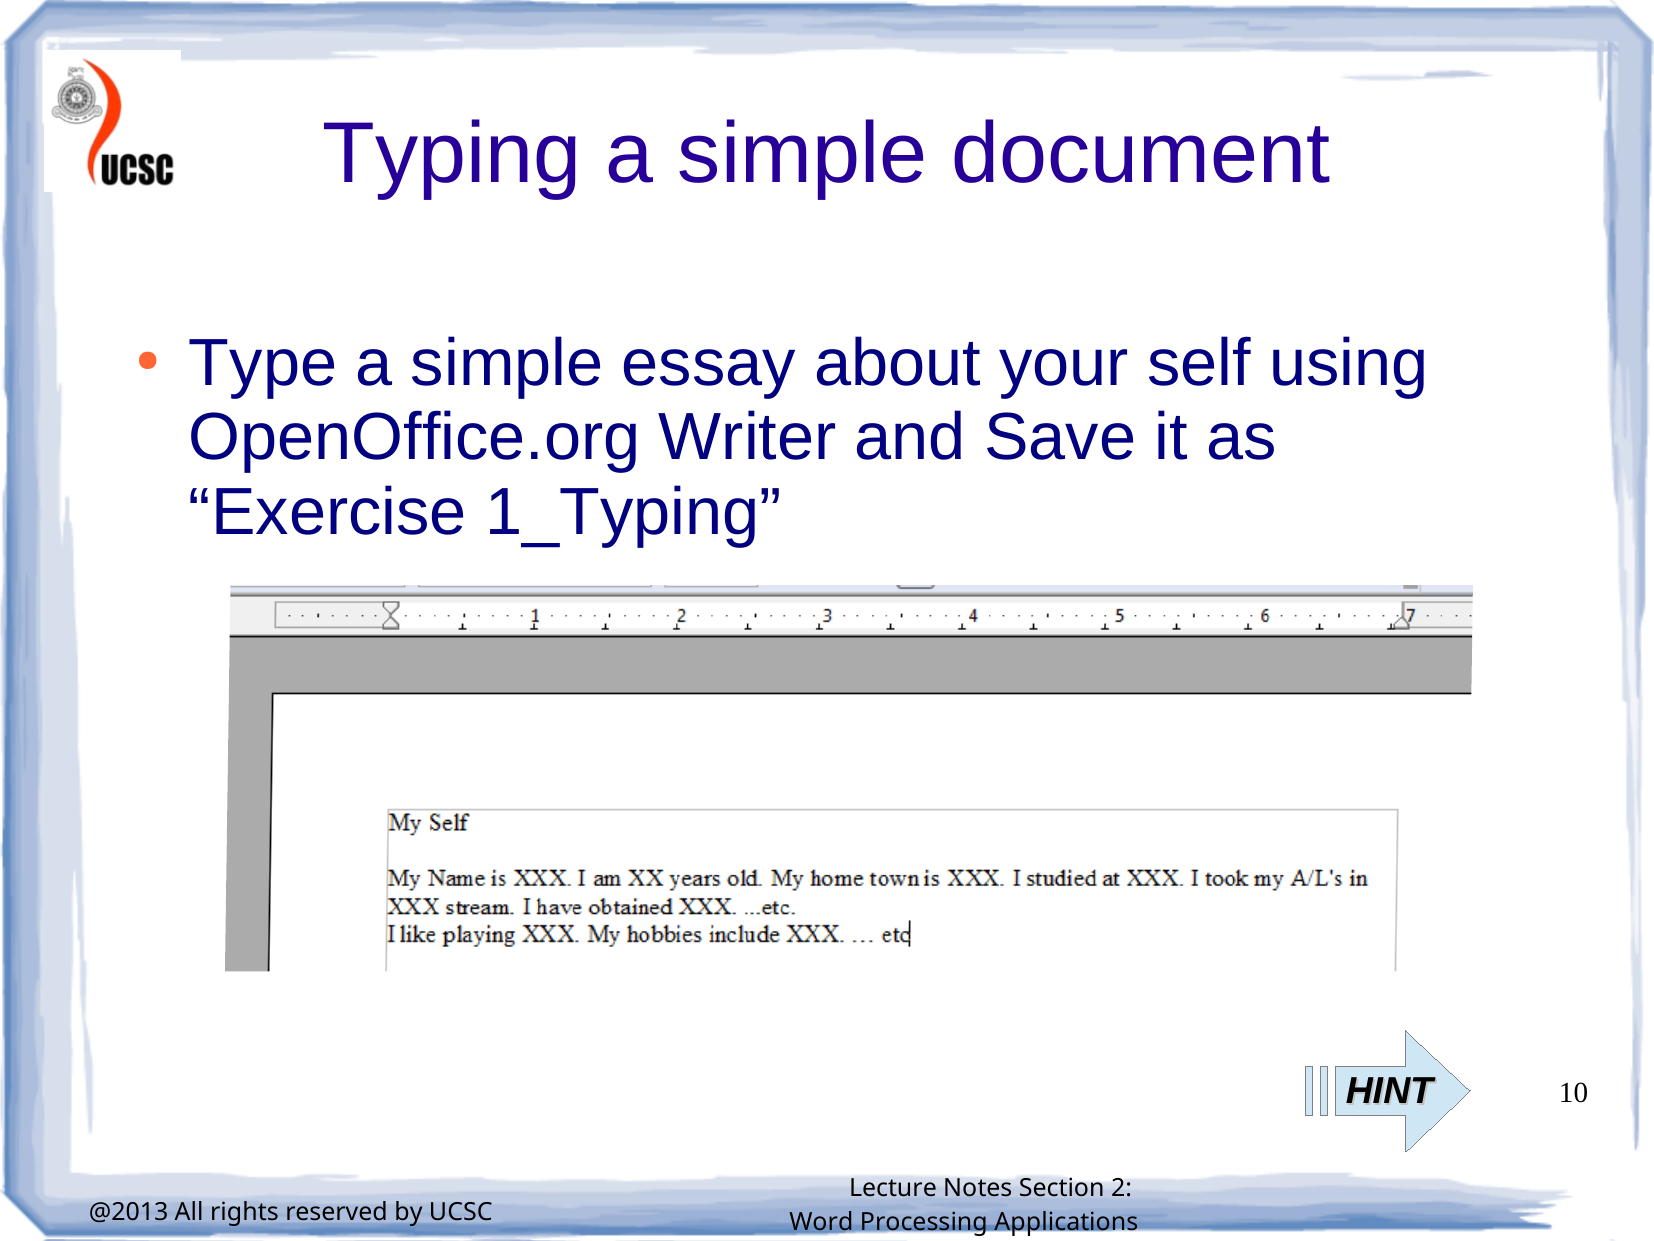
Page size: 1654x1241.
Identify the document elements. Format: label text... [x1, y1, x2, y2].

title Typing a simple document [82, 49, 1571, 257]
text_box HINT [1335, 1030, 1471, 1152]
list Type a simple essay about your self using OpenOffice.org Writer and Save it as “Exercise 1_Typing” [118, 324, 1571, 1004]
text_box HINT [1320, 1066, 1328, 1116]
text_box HINT [1305, 1066, 1313, 1116]
picture [0, 0, 1654, 1241]
